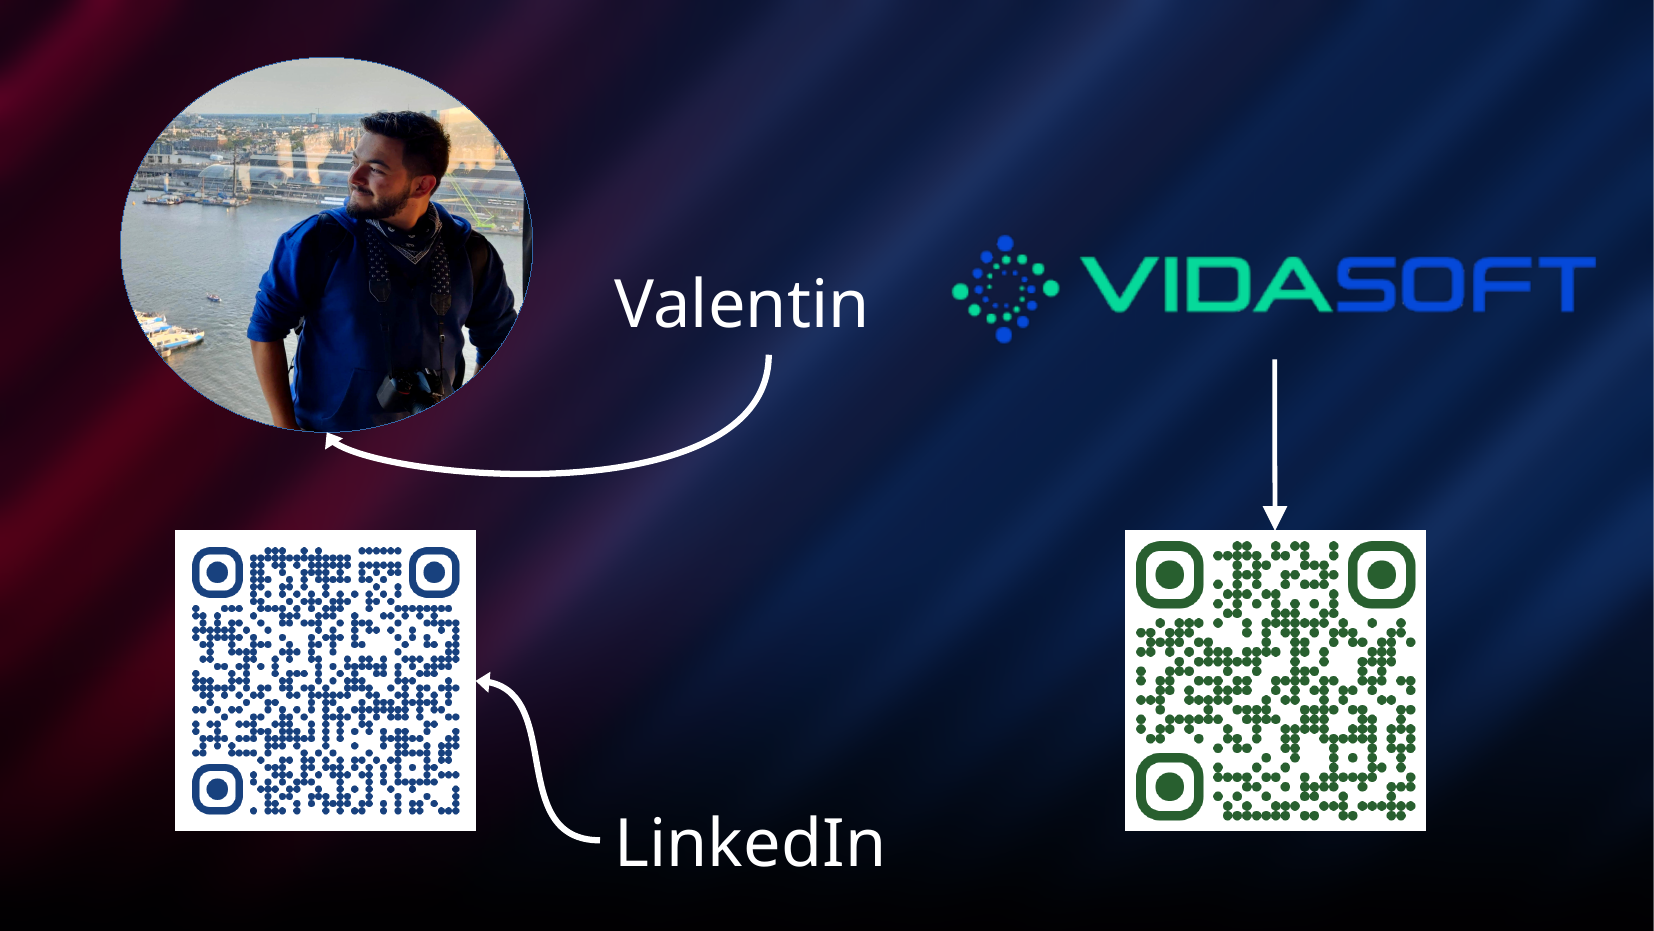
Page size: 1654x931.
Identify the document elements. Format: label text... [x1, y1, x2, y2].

text_box LinkedIn [600, 787, 938, 876]
picture [0, 0, 1654, 931]
text_box [120, 57, 533, 433]
text_box Valentin [600, 249, 938, 338]
